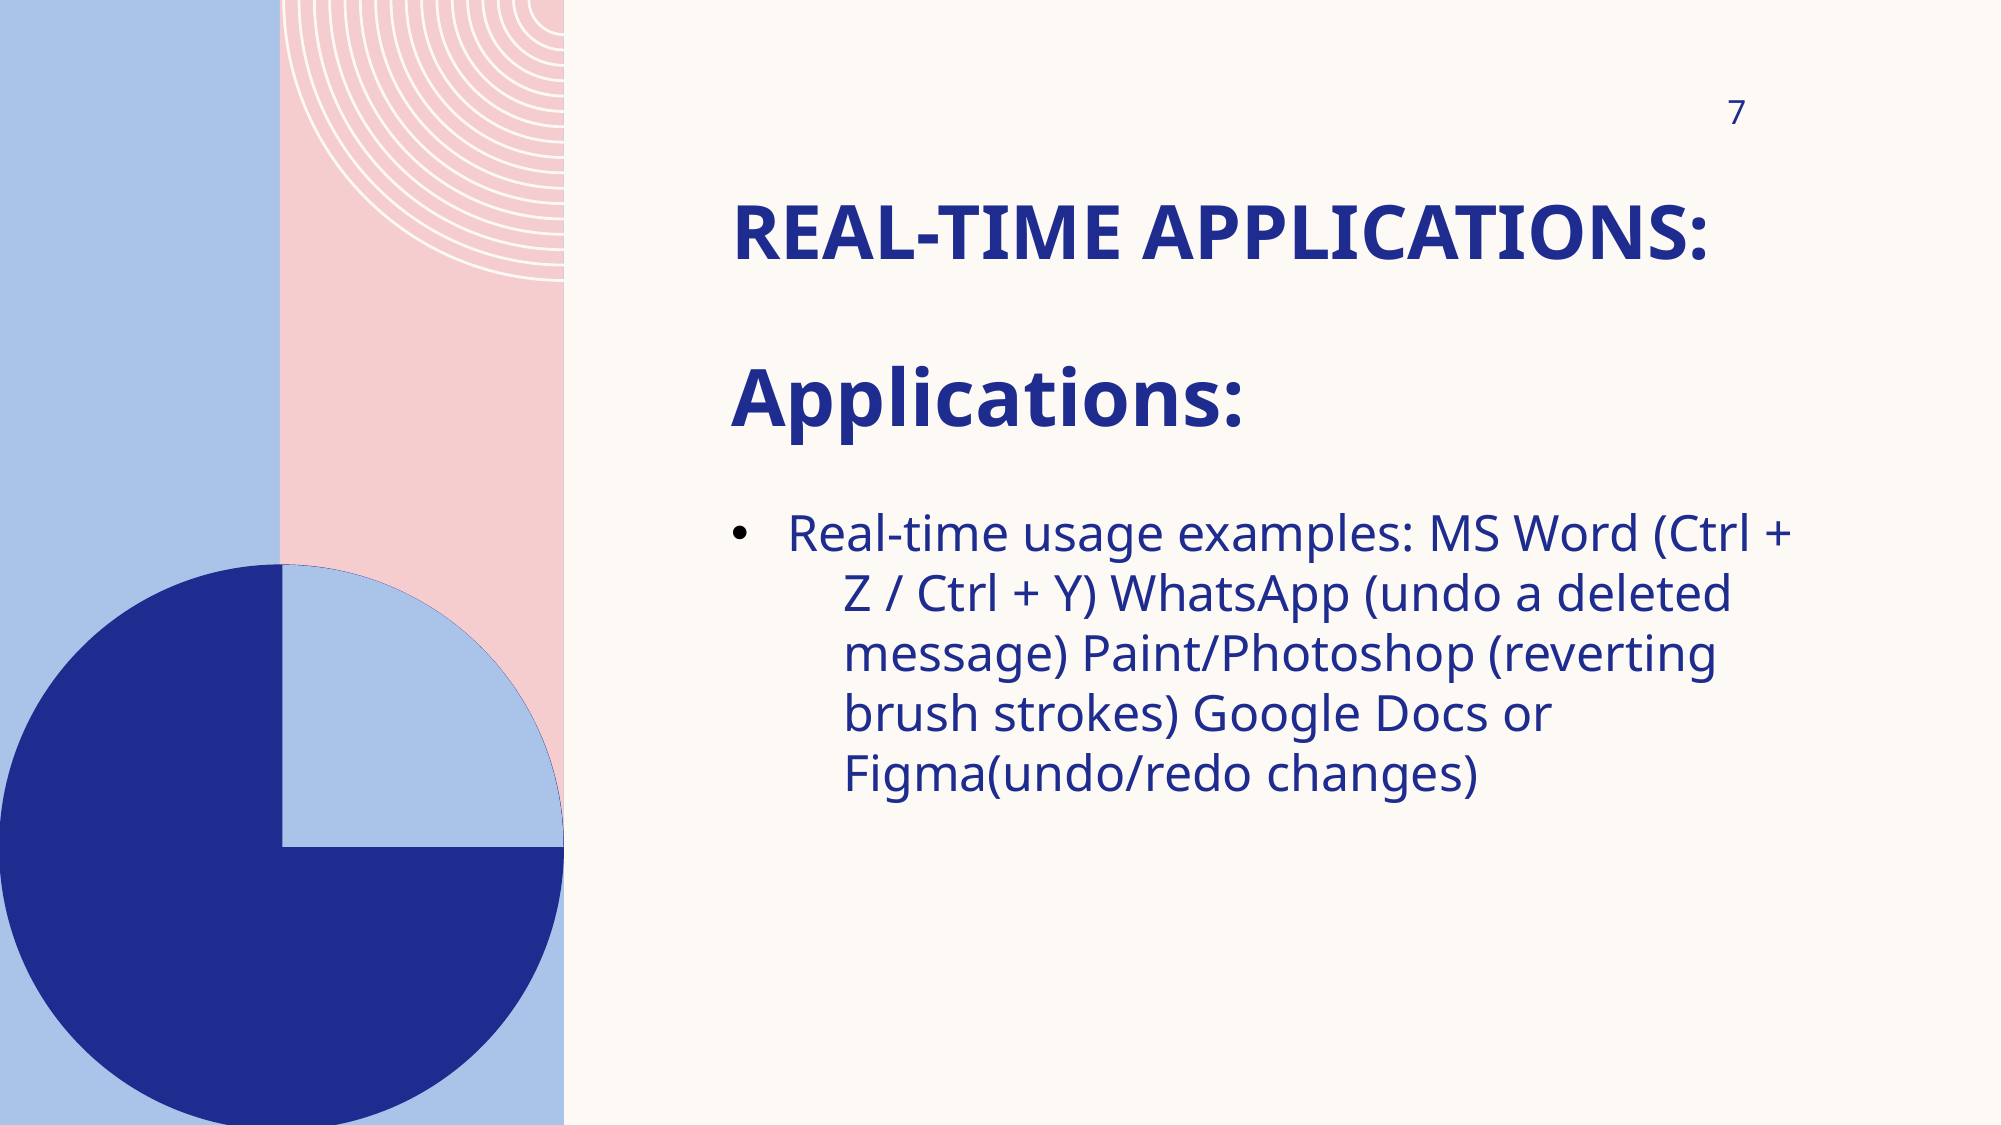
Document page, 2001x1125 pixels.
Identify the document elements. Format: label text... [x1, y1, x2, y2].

slide_number 7 [1712, 75, 1875, 153]
title Real-time applications: [715, 62, 1872, 275]
list Applications: Real-time usage examples: MS Word (Ctrl + Z / Ctrl + Y) WhatsApp (undo a deleted message) Paint/Photoshop (reverting brush strokes) Google Docs or Figma(undo/redo changes) [715, 346, 1872, 1125]
